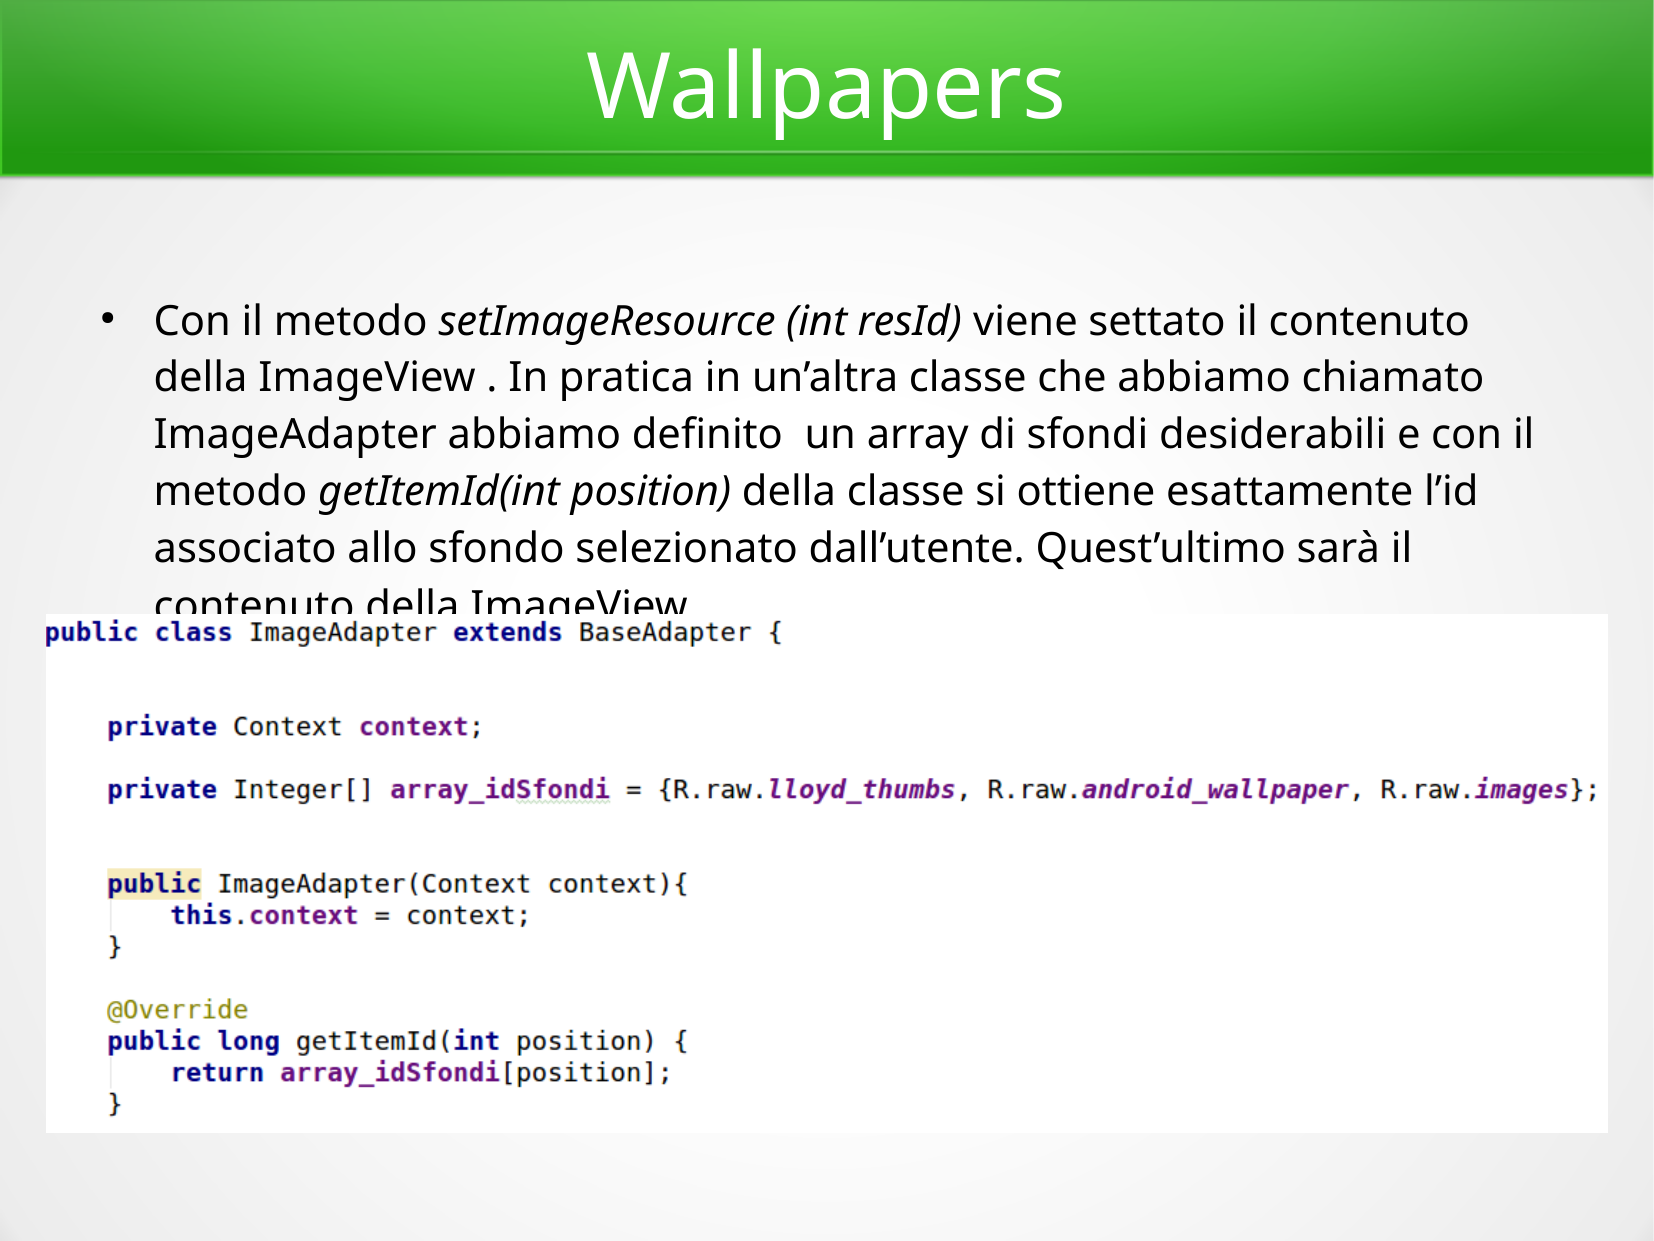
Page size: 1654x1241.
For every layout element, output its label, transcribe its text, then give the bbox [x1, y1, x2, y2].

list Con il metodo setImageResource (int resId) viene settato il contenuto della ImageView . In pratica in un’altra classe che abbiamo chiamato ImageAdapter abbiamo definito un array di sfondi desiderabili e con il metodo getItemId(int position) della classe si ottiene esattamente l’id associato allo sfondo selezionato dall’utente. Quest’ultimo sarà il contenuto della ImageView. [82, 290, 1571, 614]
title Wallpapers [82, 11, 1571, 154]
picture [0, 0, 1654, 1241]
